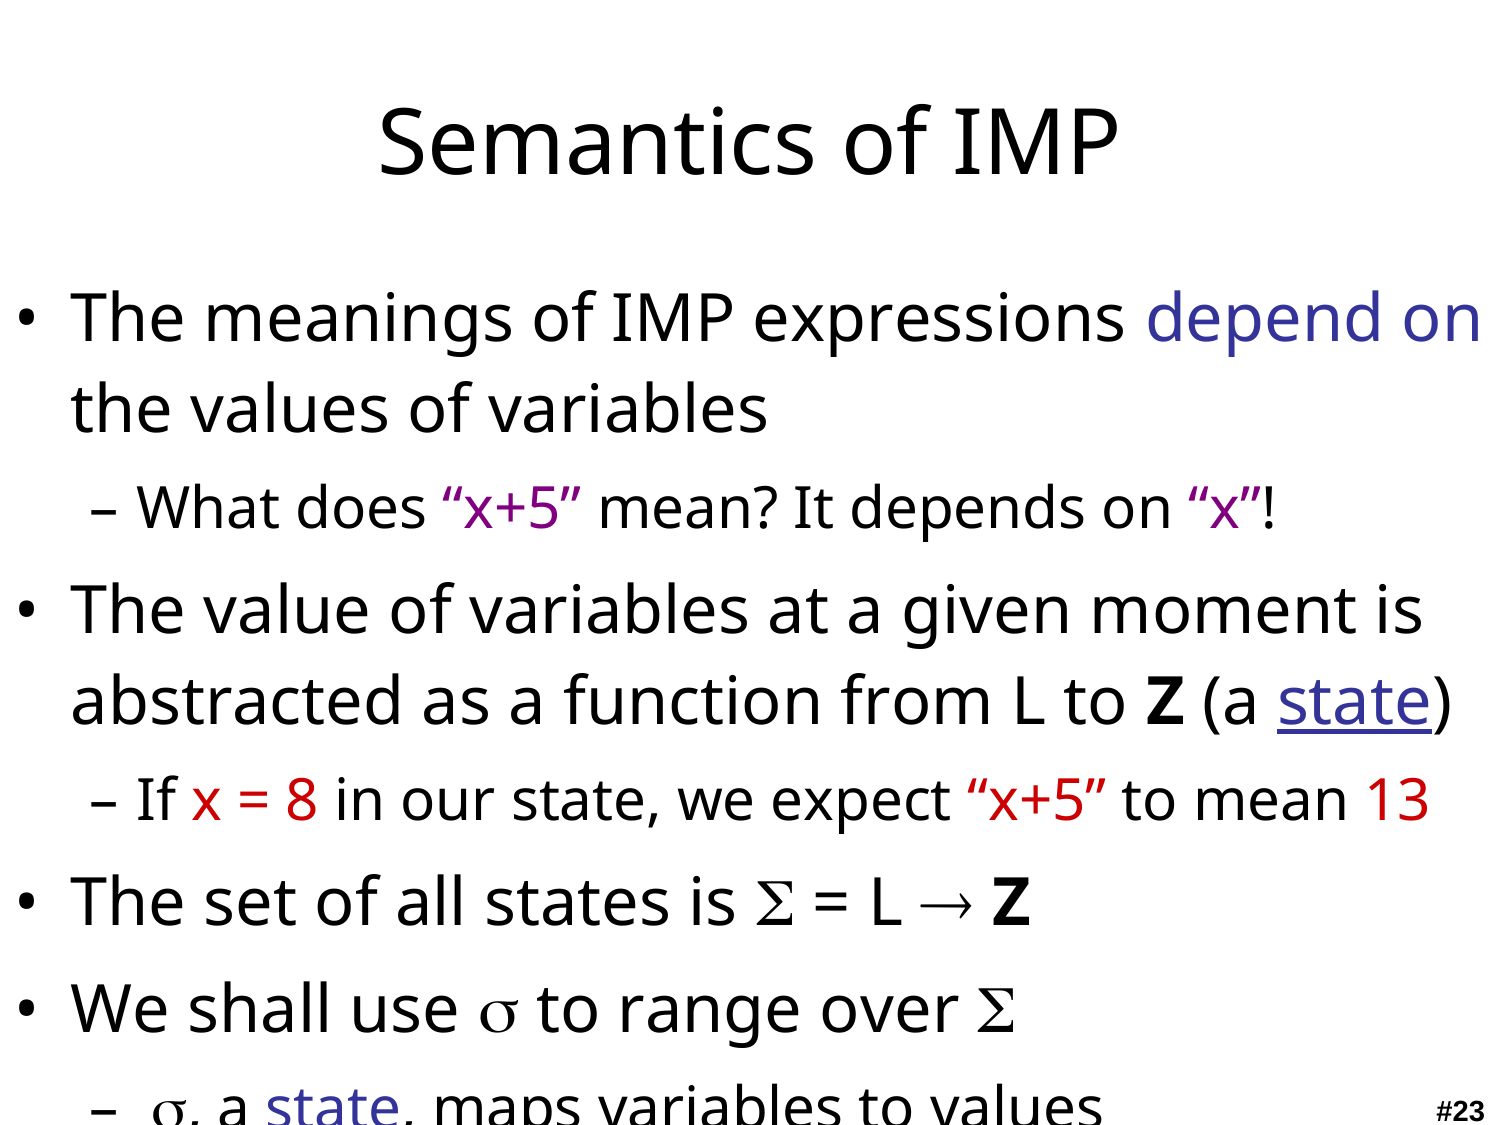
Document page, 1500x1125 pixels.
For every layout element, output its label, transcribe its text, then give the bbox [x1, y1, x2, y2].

list The meanings of IMP expressions depend on the values of variables What does “x+5” mean? It depends on “x”! The value of variables at a given moment is abstracted as a function from L to Z (a state) If x = 8 in our state, we expect “x+5” to mean 13 The set of all states is  = L  Z We shall use  to range over  , a state, maps variables to values [0, 262, 1500, 1125]
title Semantics of IMP [75, 45, 1426, 233]
